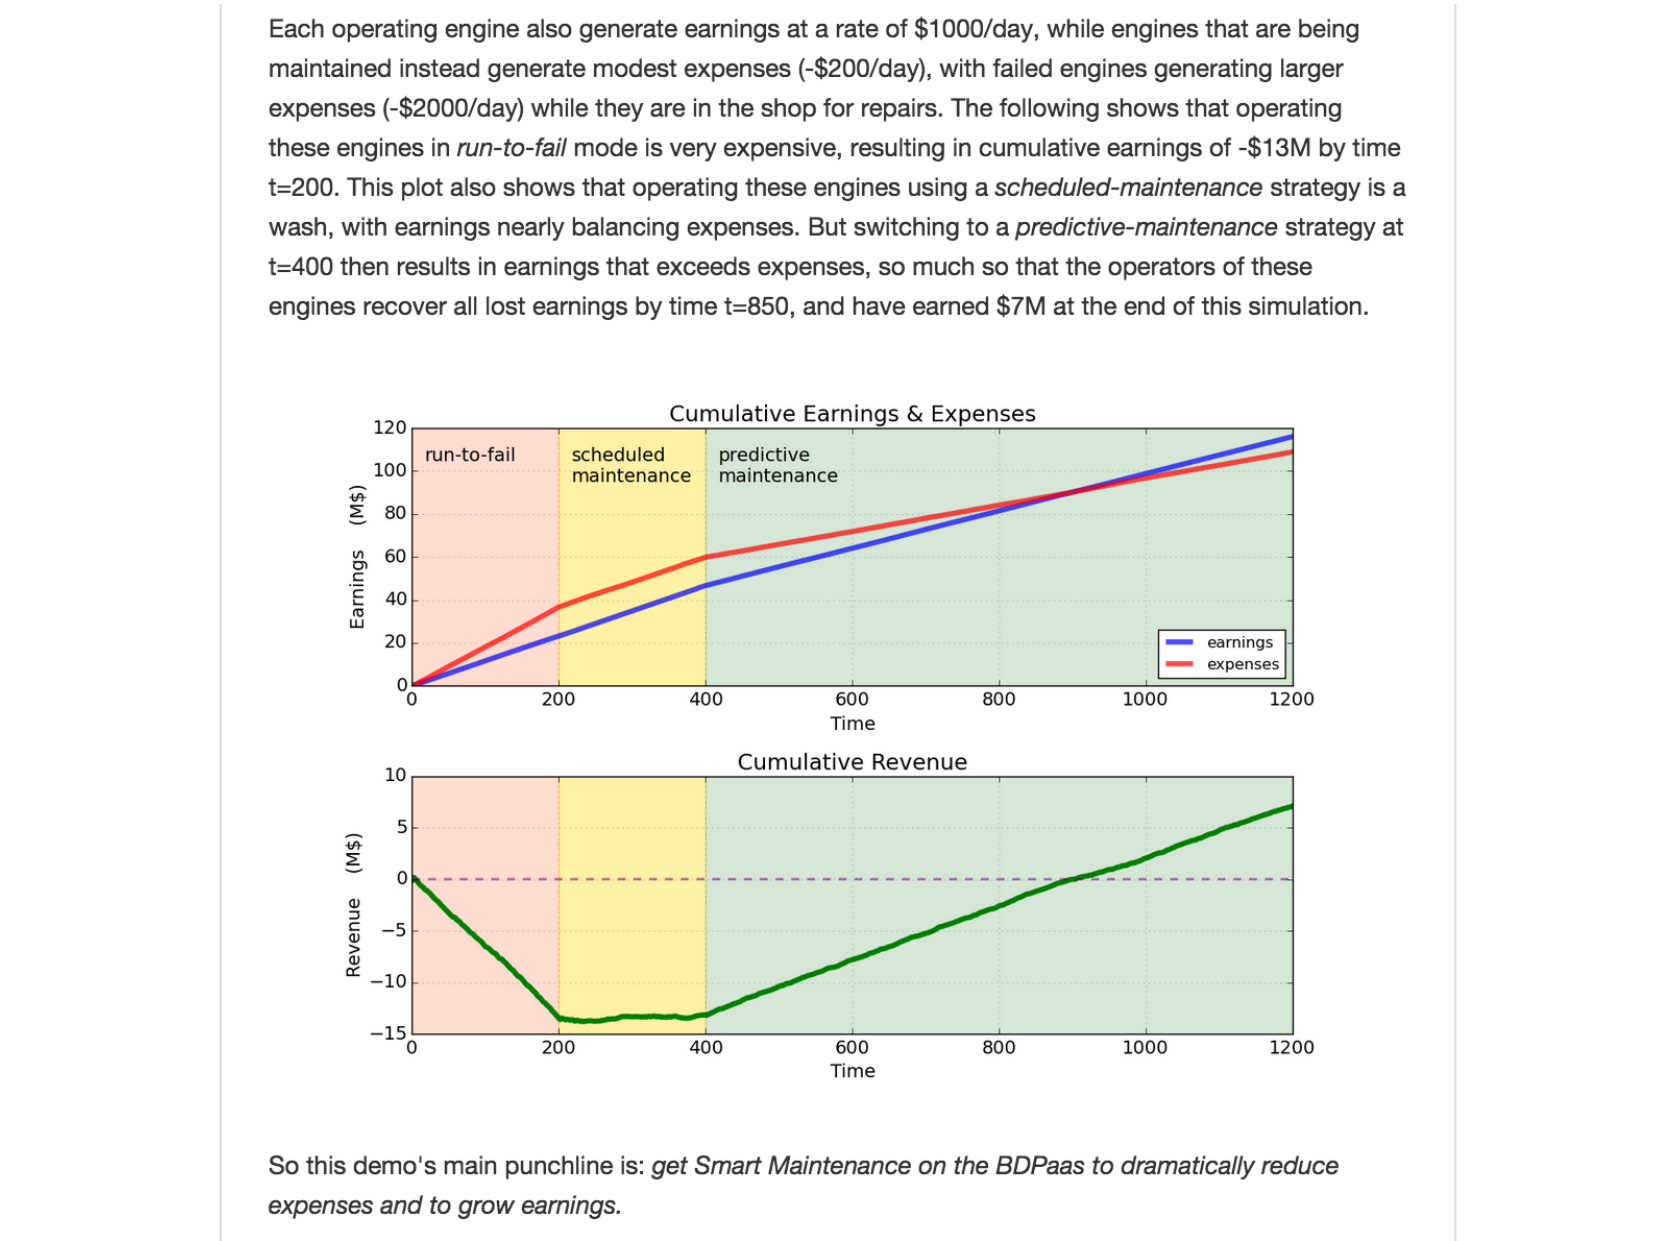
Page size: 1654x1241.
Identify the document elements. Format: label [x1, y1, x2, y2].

picture [205, 4, 1471, 1241]
